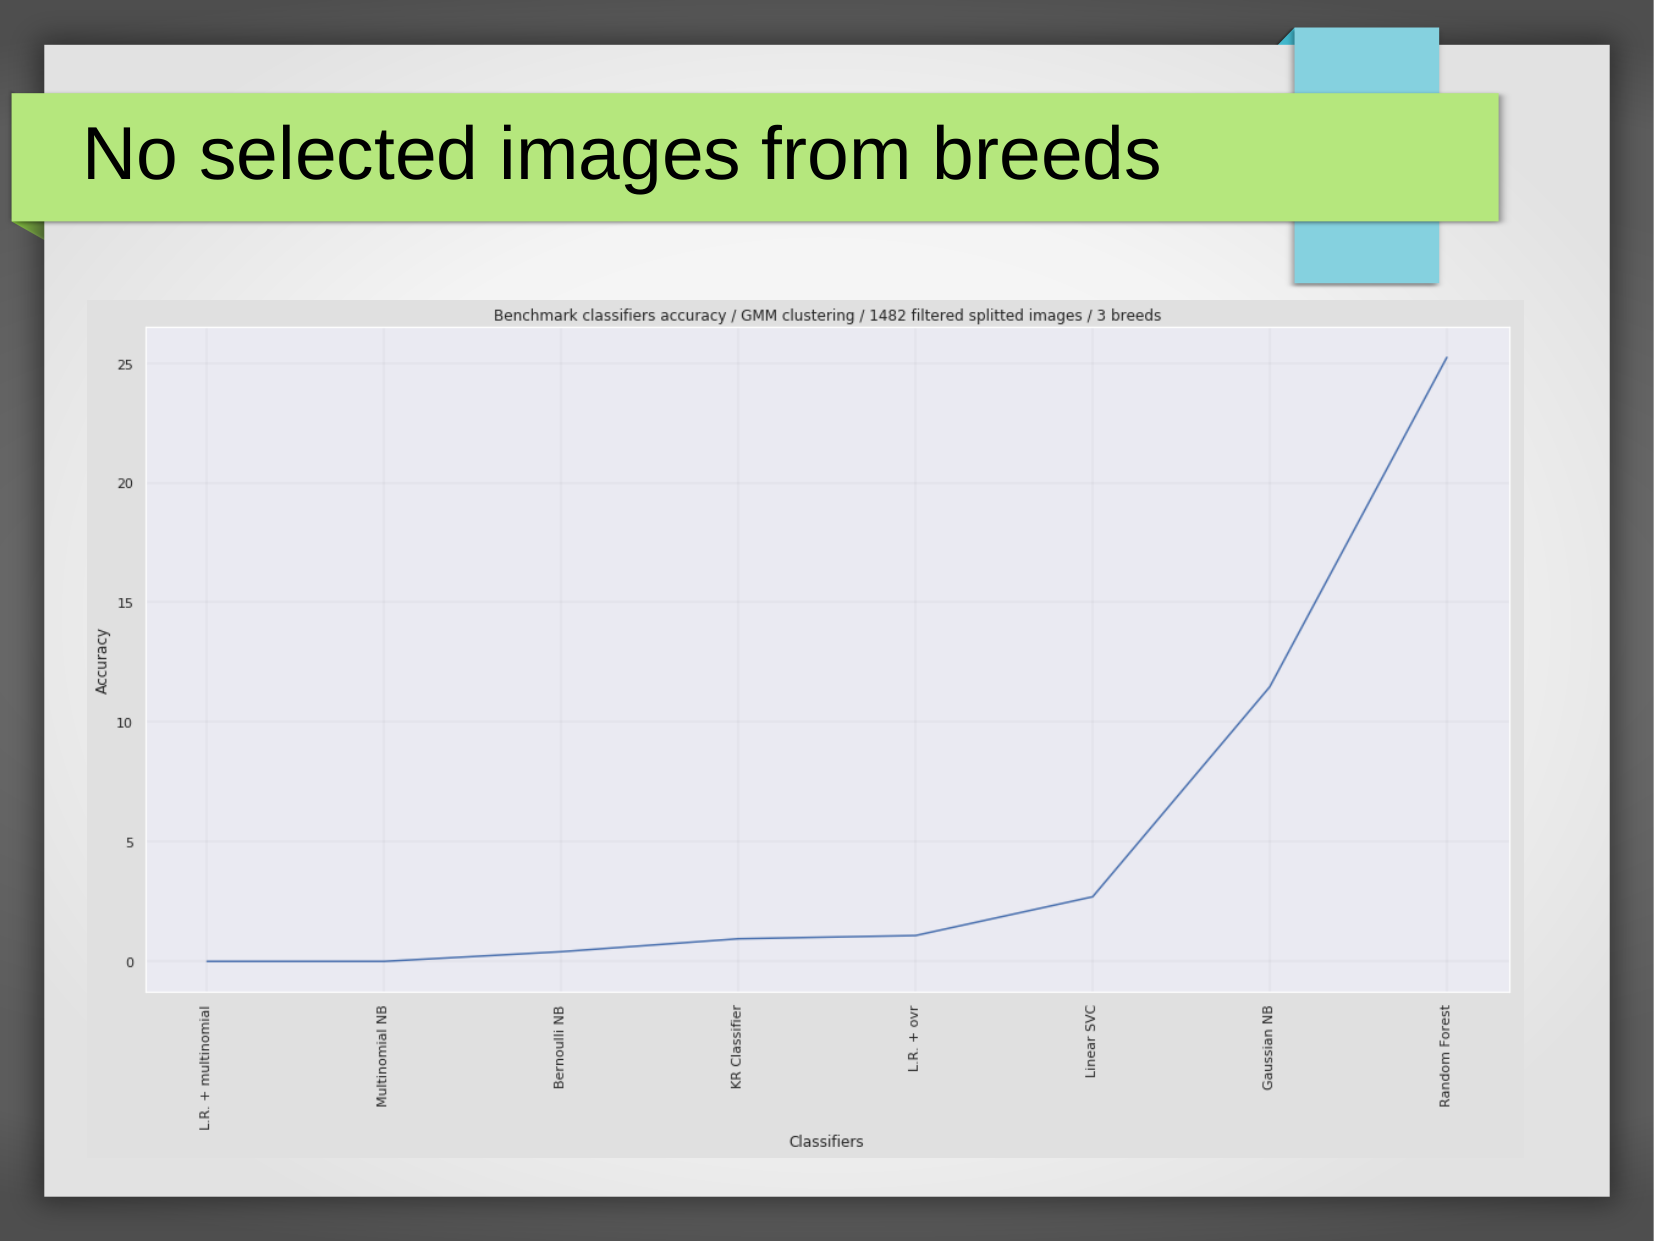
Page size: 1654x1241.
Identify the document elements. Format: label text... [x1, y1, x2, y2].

title No selected images from breeds [82, 94, 1264, 213]
picture [0, 0, 1654, 1241]
